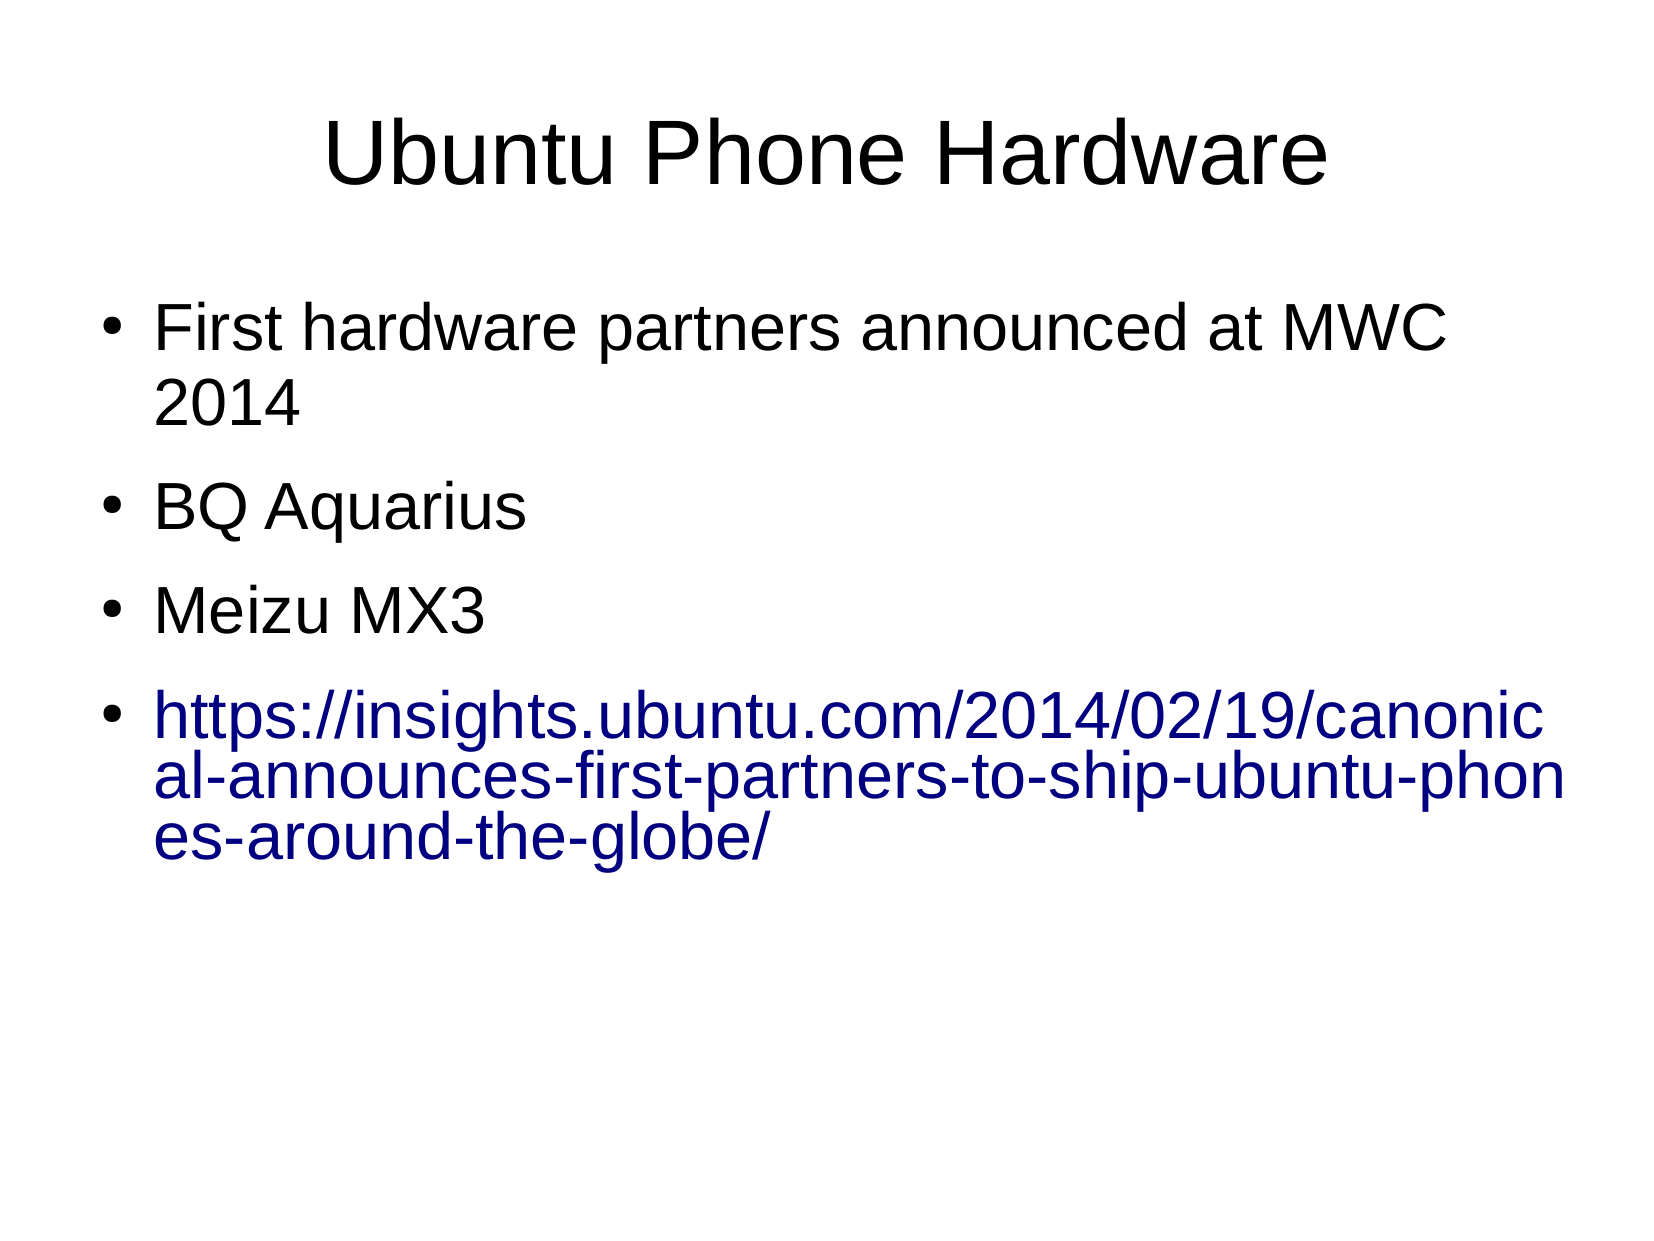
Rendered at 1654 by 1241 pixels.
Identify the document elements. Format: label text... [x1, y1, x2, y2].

list First hardware partners announced at MWC 2014 BQ Aquarius Meizu MX3 https://insights.ubuntu.com/2014/02/19/canonical-announces-first-partners-to-ship-ubuntu-phones-around-the-globe/ [82, 290, 1571, 1010]
title Ubuntu Phone Hardware [82, 49, 1571, 257]
